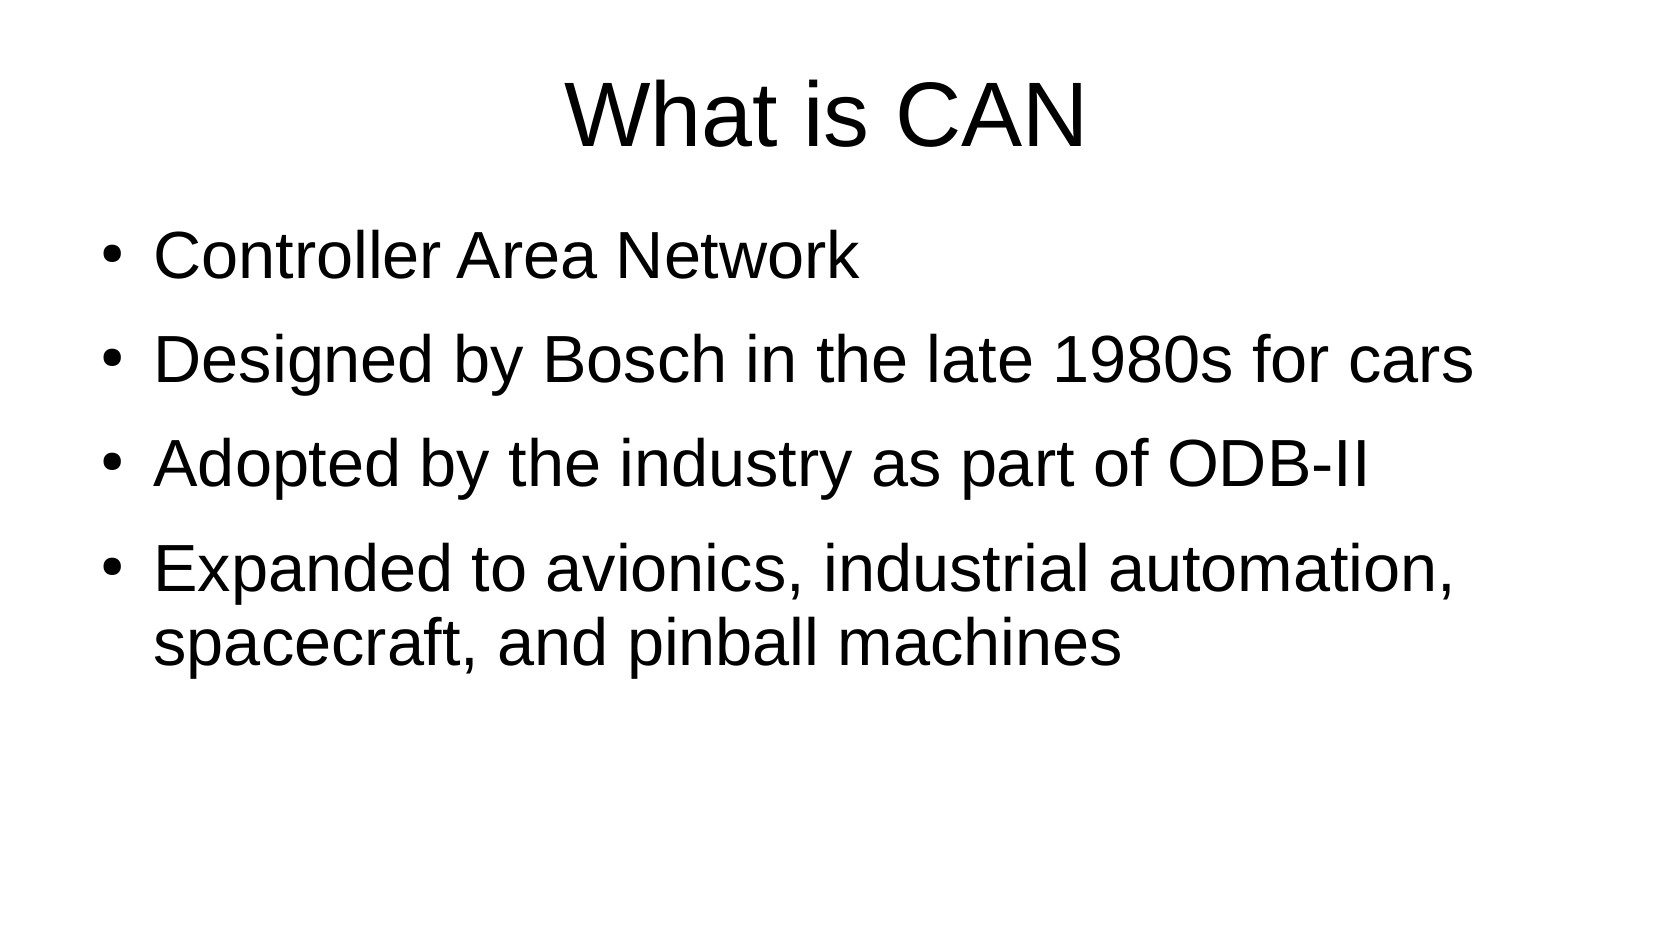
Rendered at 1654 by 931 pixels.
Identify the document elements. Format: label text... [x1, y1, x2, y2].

title What is CAN [82, 37, 1571, 193]
list Controller Area Network Designed by Bosch in the late 1980s for cars Adopted by the industry as part of ODB-II Expanded to avionics, industrial automation, spacecraft, and pinball machines [82, 217, 1571, 758]
